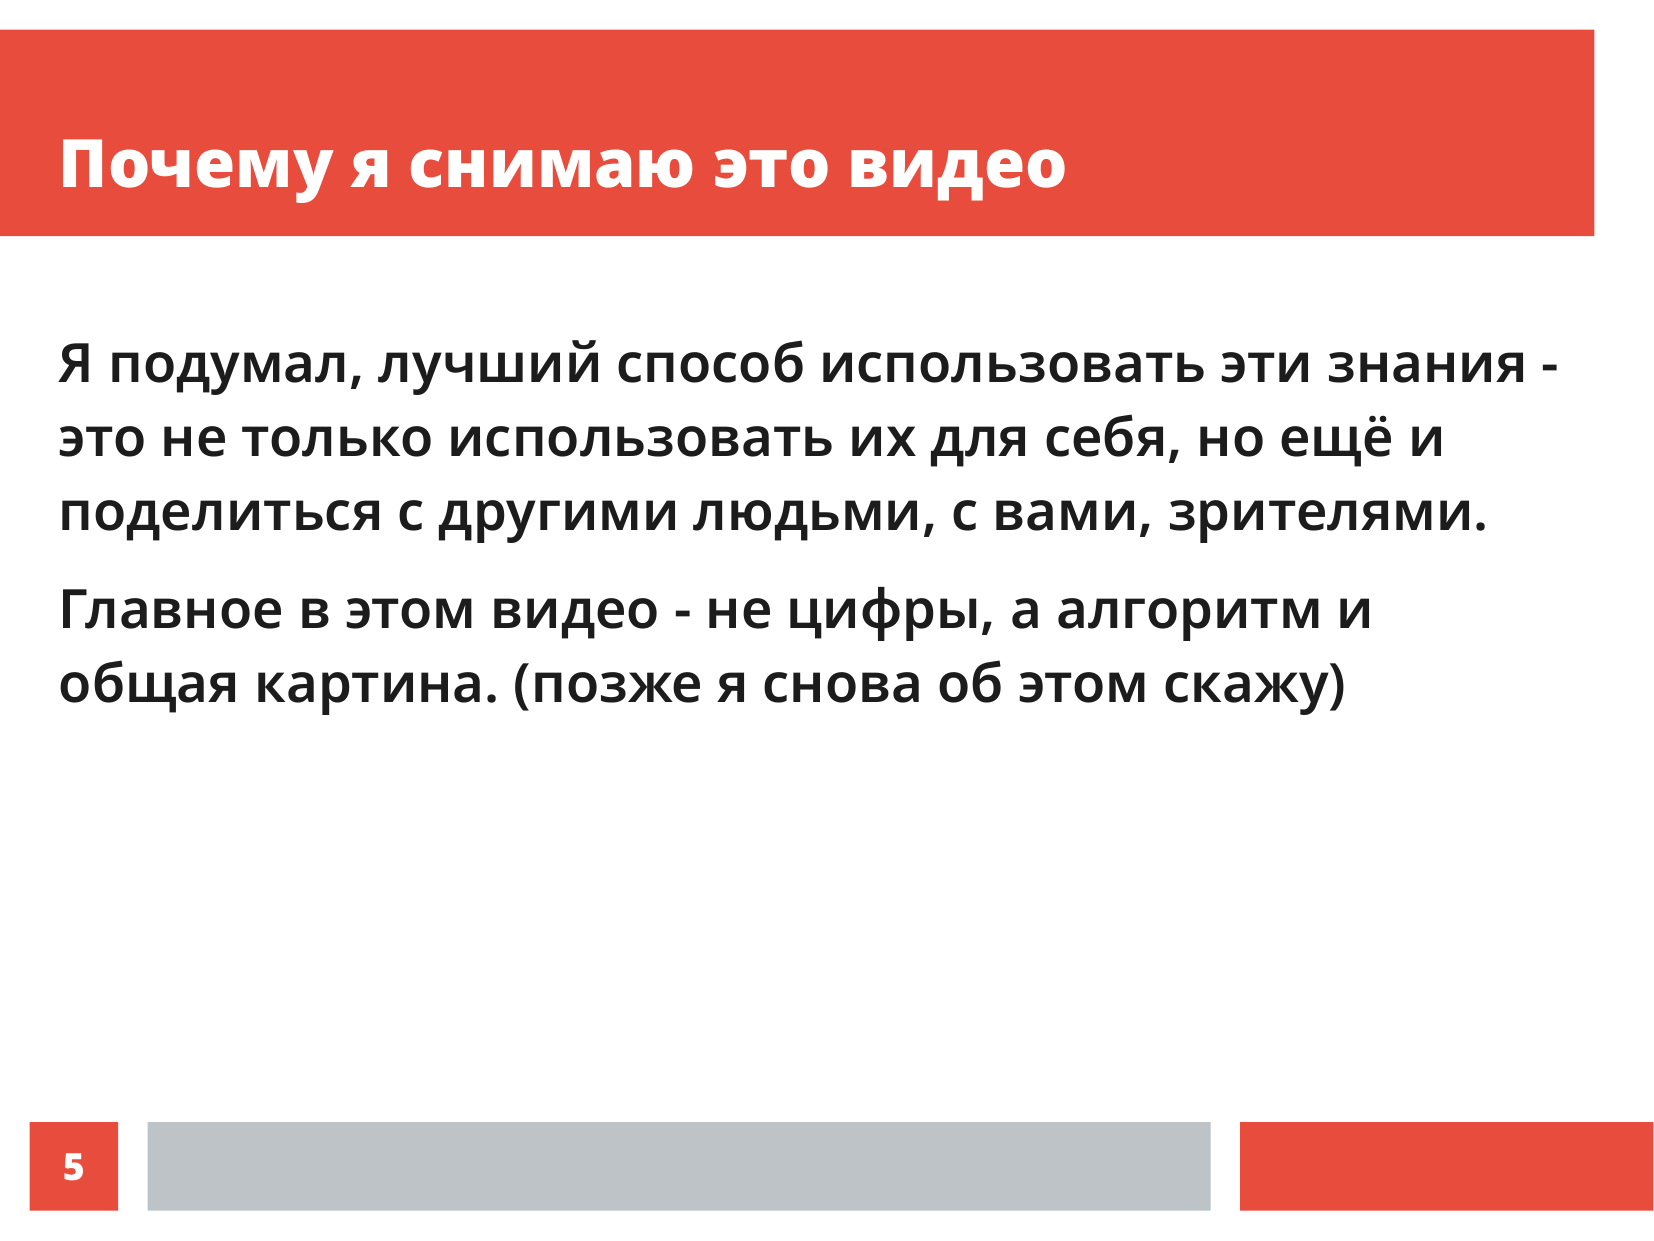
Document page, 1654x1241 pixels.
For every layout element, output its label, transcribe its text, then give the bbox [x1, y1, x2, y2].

title Почему я снимаю это видео [59, 59, 1595, 207]
list Я подумал, лучший способ использовать эти знания - это не только использовать их для себя, но ещё и поделиться с другими людьми, с вами, зрителями. Главное в этом видео - не цифры, а алгоритм и общая картина. (позже я снова об этом скажу) [59, 324, 1565, 1093]
